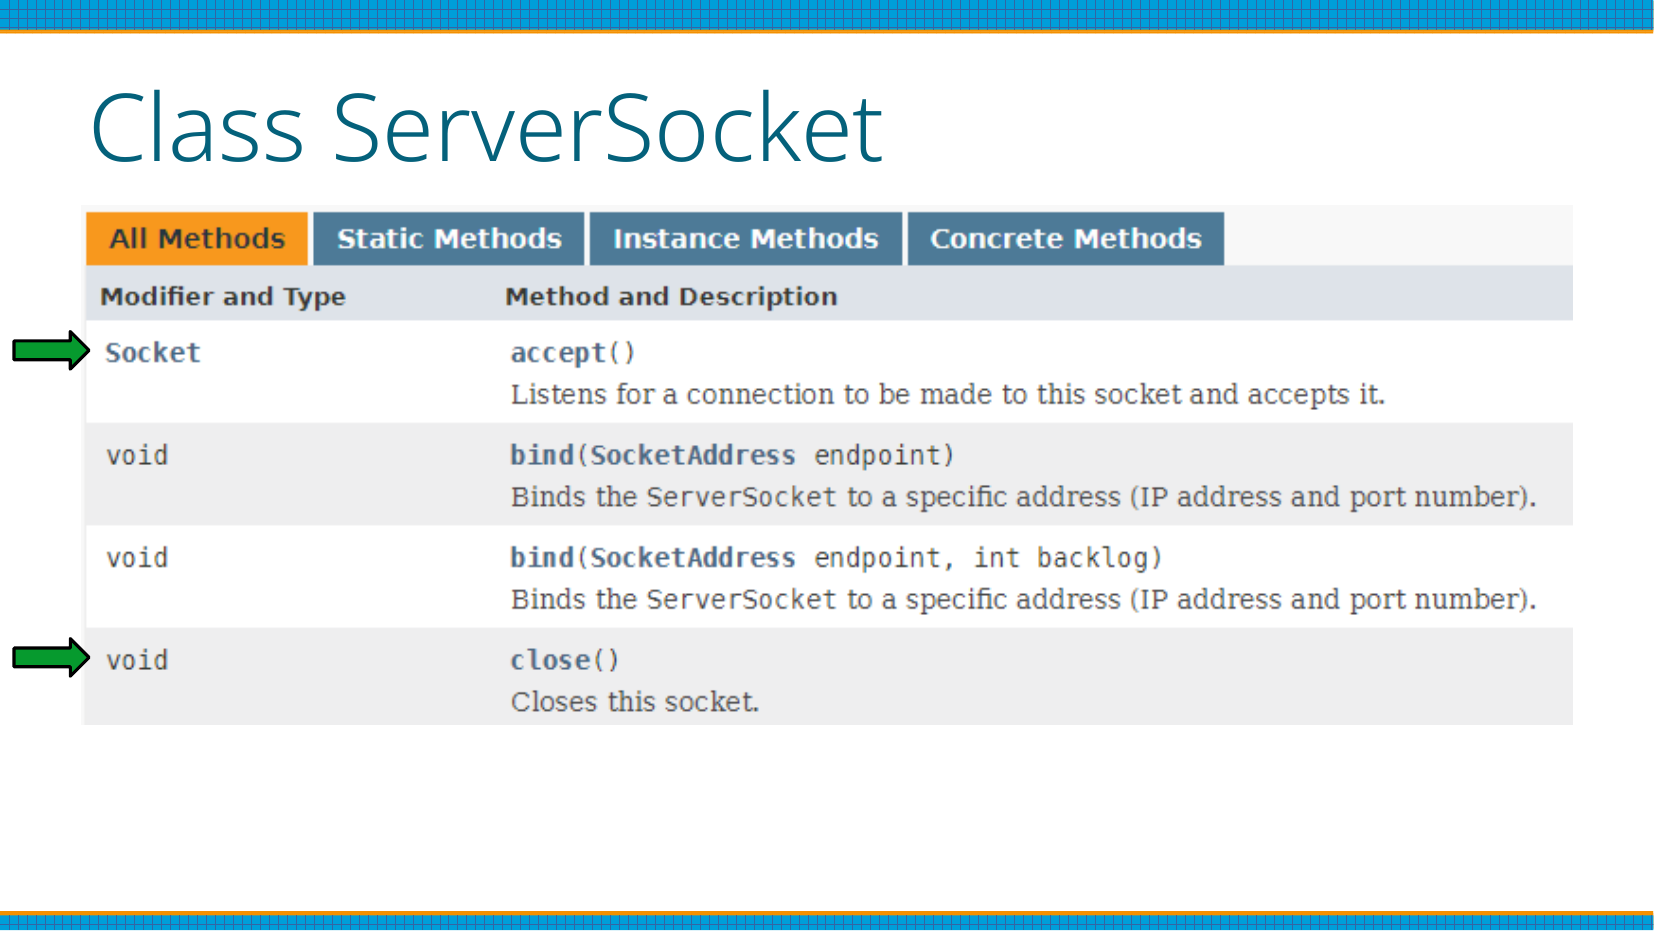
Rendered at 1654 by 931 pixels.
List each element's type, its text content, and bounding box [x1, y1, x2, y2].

text_box [13, 331, 90, 370]
text_box [14, 638, 90, 677]
picture [81, 205, 1573, 725]
title Class ServerSocket [88, 44, 1565, 205]
